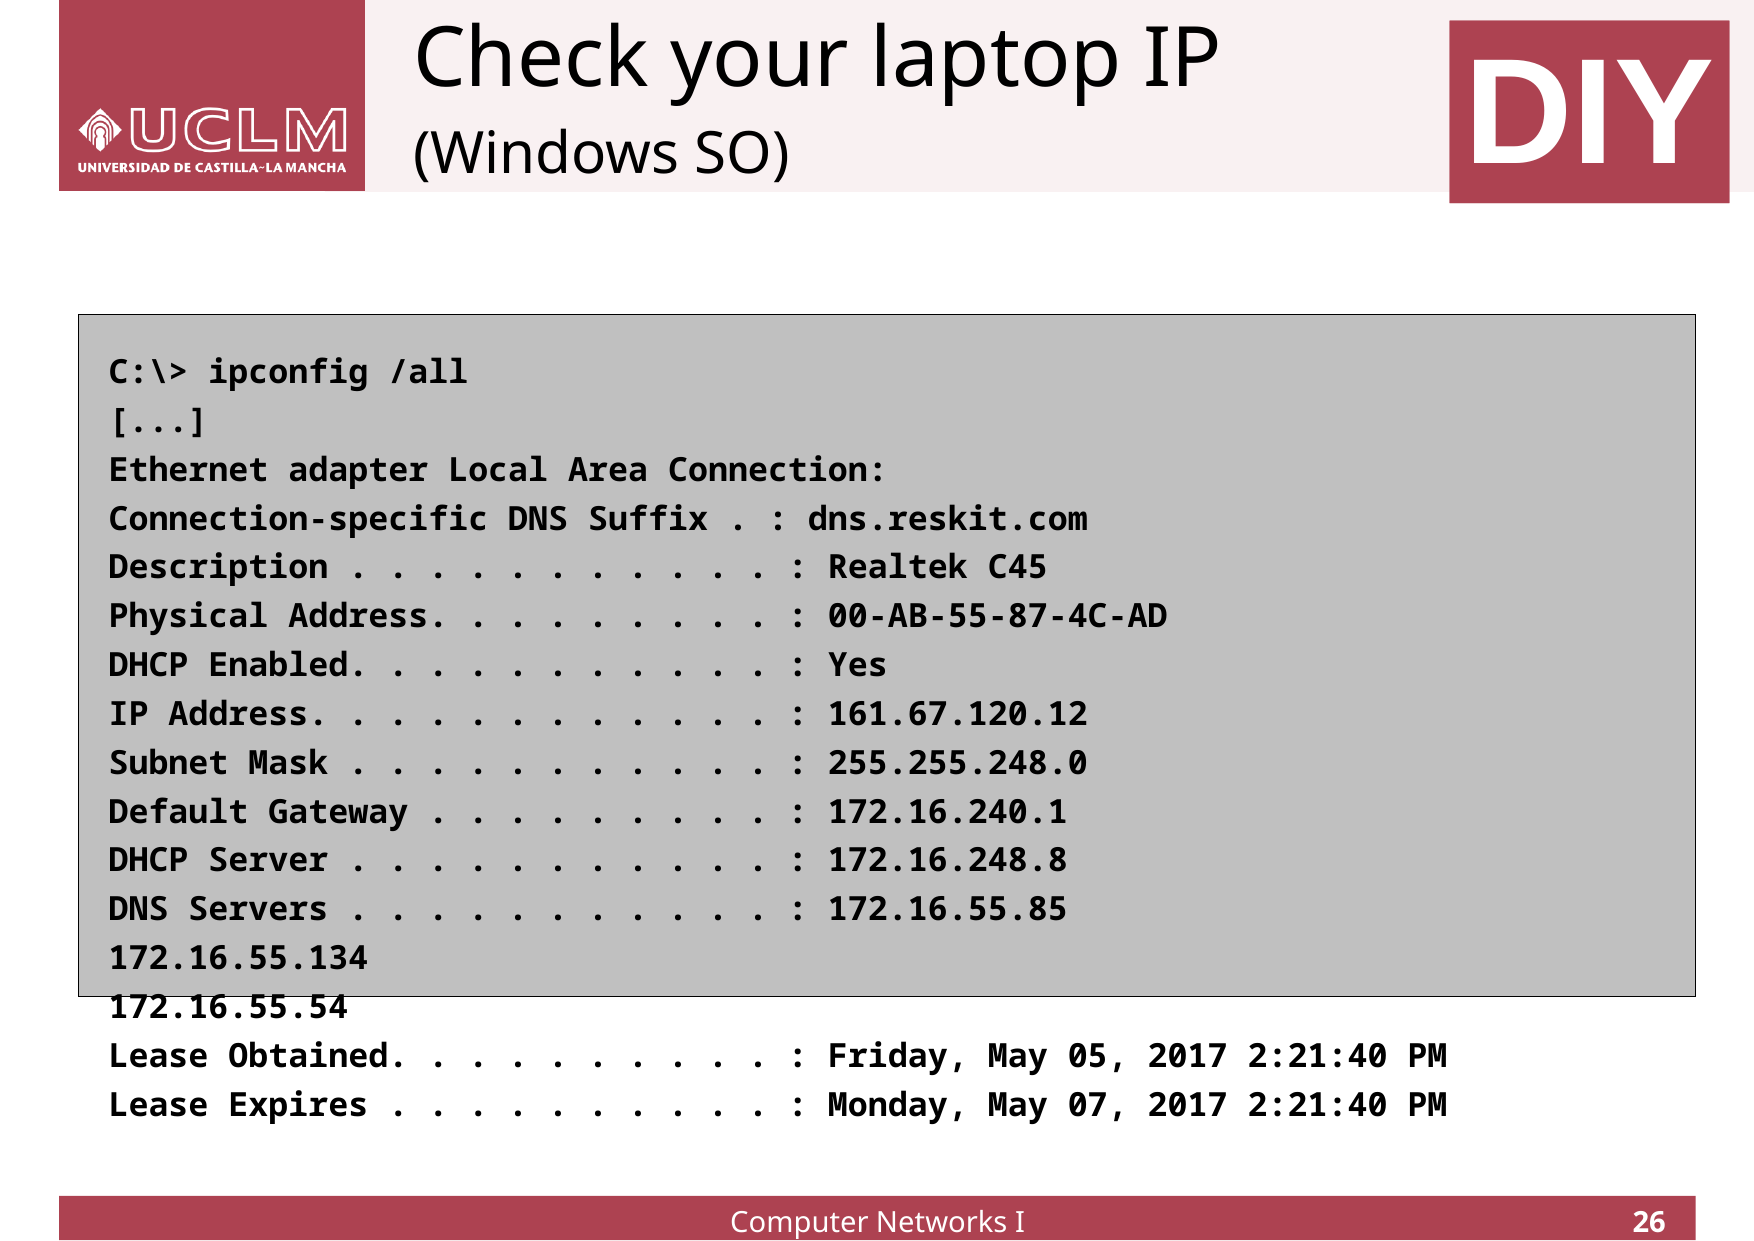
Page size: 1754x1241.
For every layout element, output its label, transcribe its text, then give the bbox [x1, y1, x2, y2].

text_box C:\> ipconfig /all [...] Ethernet adapter Local Area Connection: Connection-specific DNS Suffix . : dns.reskit.com Description . . . . . . . . . . . : Realtek C45 Physical Address. . . . . . . . . : 00-AB-55-87-4C-AD DHCP Enabled. . . . . . . . . . . : Yes IP Address. . . . . . . . . . . . : 161.67.120.12 Subnet Mask . . . . . . . . . . . : 255.255.248.0 Default Gateway . . . . . . . . . : 172.16.240.1 DHCP Server . . . . . . . . . . . : 172.16.248.8 DNS Servers . . . . . . . . . . . : 172.16.55.85 172.16.55.134 172.16.55.54 Lease Obtained. . . . . . . . . . : Friday, May 05, 2017 2:21:40 PM Lease Expires . . . . . . . . . . : Monday, May 07, 2017 2:21:40 PM [78, 314, 1696, 997]
title Check your laptop IP (Windows SO) [413, 0, 1667, 198]
text_box DIY [1449, 20, 1730, 204]
picture [59, 0, 365, 191]
